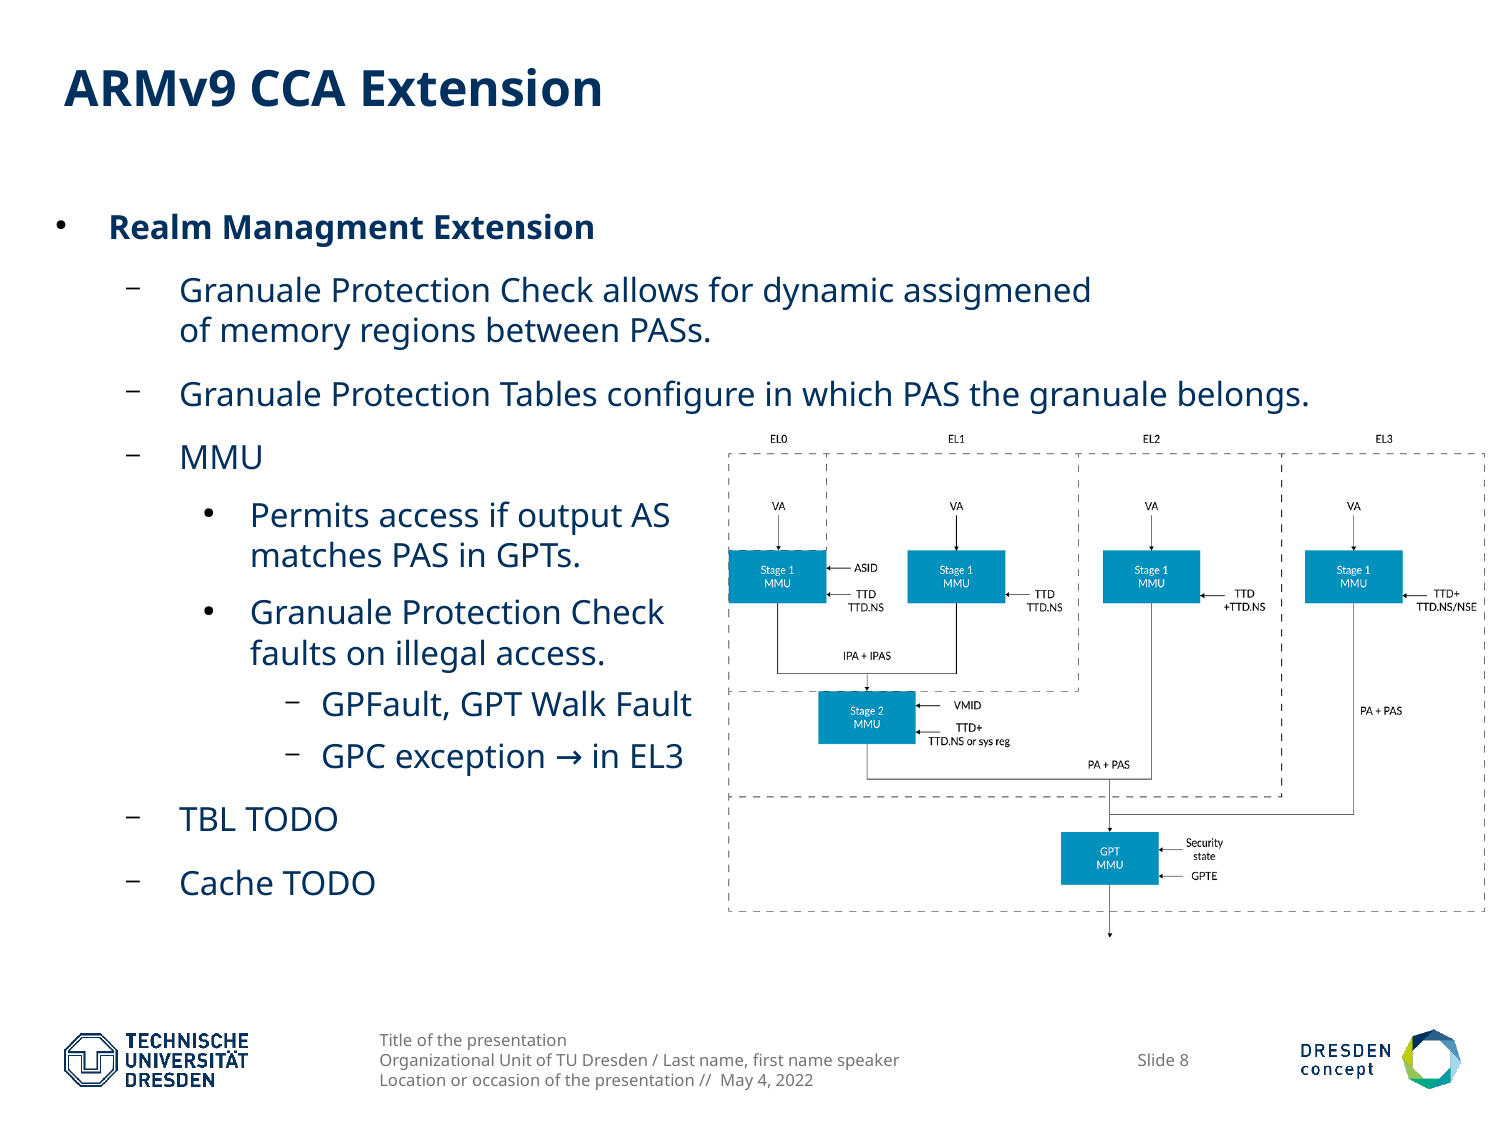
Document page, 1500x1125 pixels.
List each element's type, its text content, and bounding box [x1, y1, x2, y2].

picture [1301, 1029, 1461, 1089]
picture [64, 1033, 248, 1087]
list Realm Managment Extension Granuale Protection Check allows for dynamic assigmened of memory regions between PASs. Granuale Protection Tables configure in which PAS the granuale belongs. MMU Permits access if output AS matches PAS in GPTs. Granuale Protection Check faults on illegal access. GPFault, GPT Walk Fault GPC exception → in EL3 TBL TODO Cache TODO [37, 205, 1426, 826]
title ARMv9 CCA Extension [64, 56, 1437, 190]
picture [712, 418, 1500, 955]
